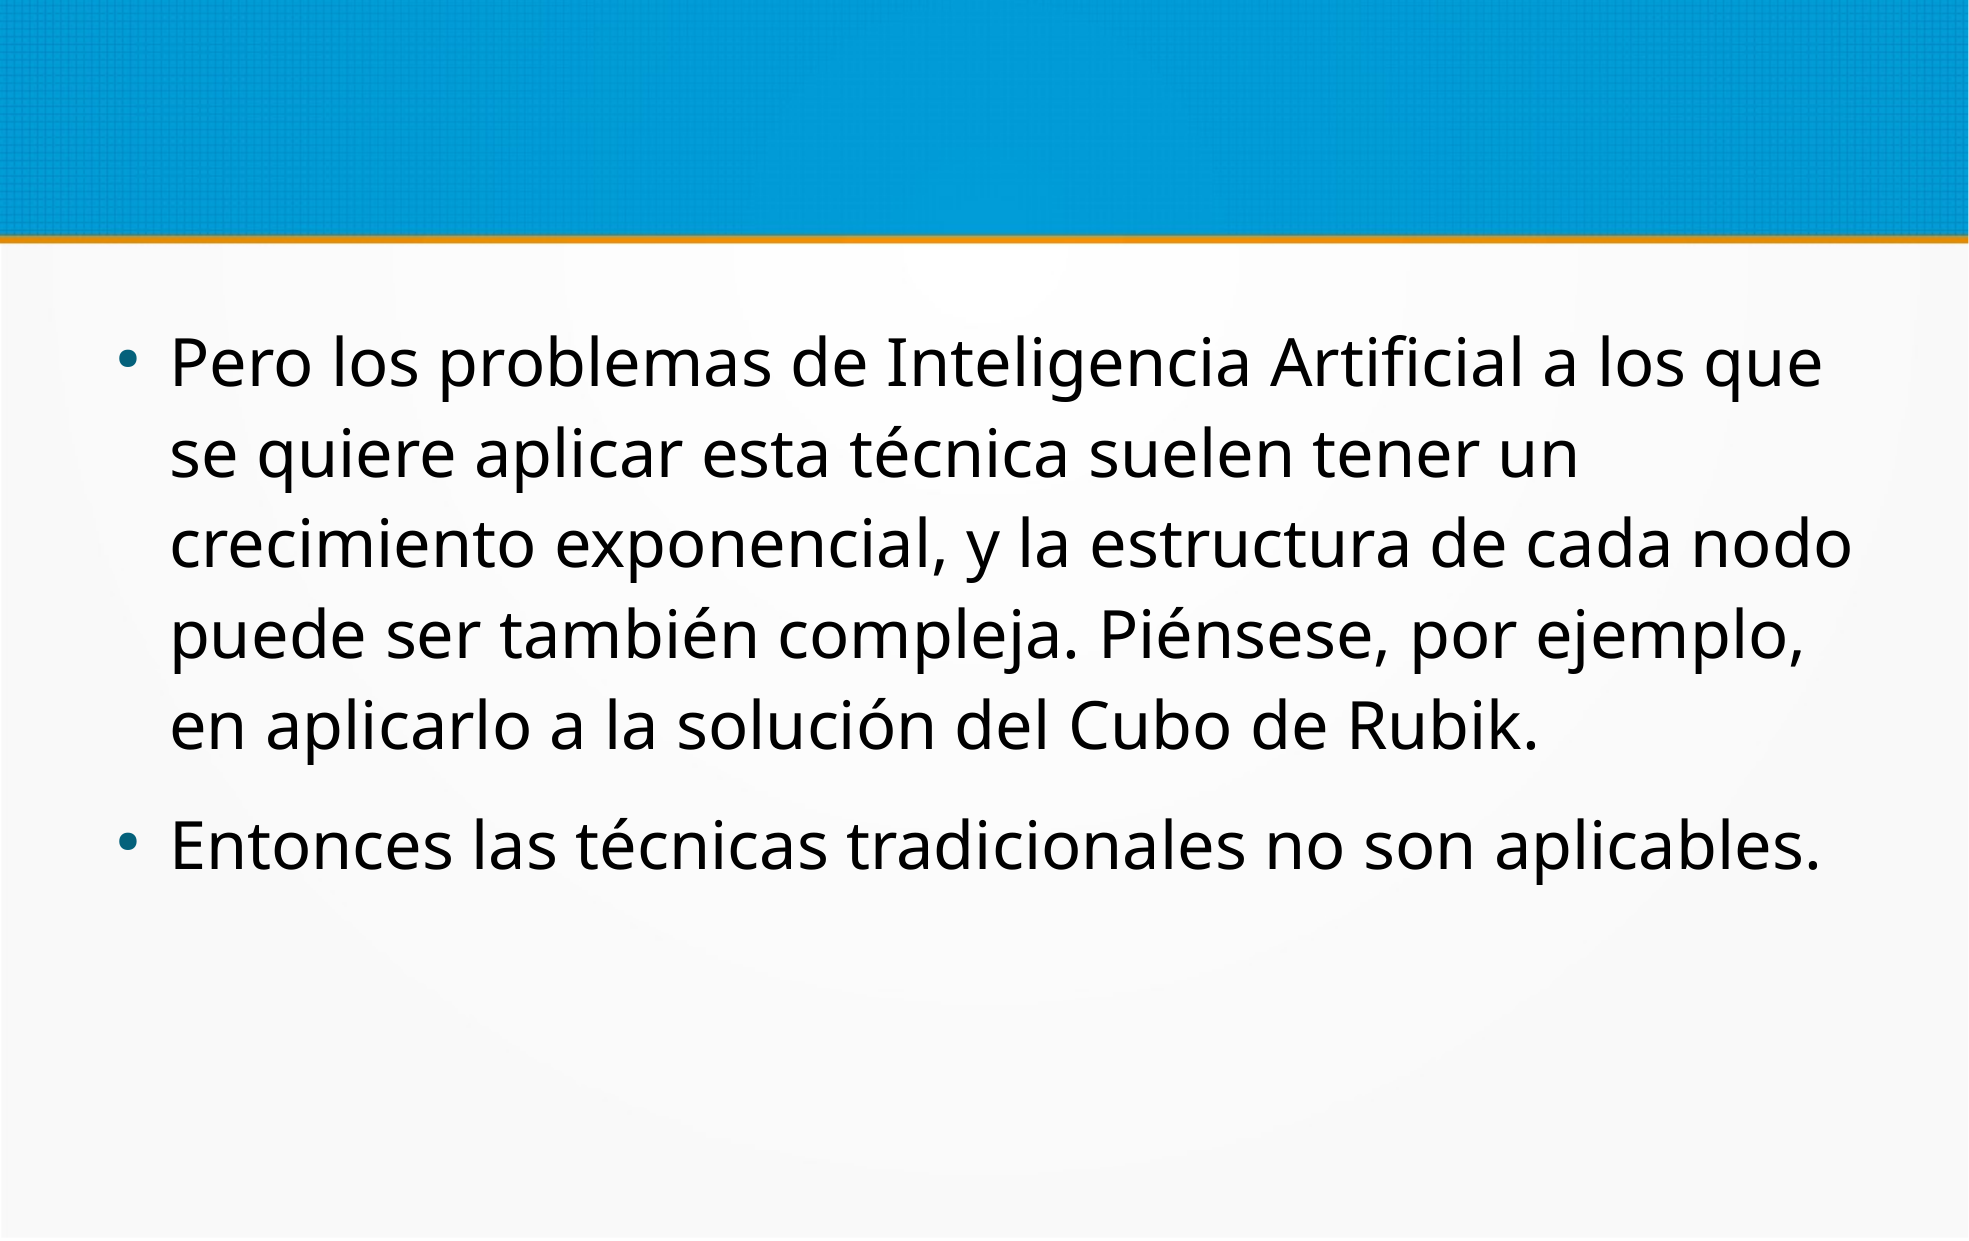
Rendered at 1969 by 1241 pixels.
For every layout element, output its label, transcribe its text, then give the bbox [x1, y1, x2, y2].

list Pero los problemas de Inteligencia Artificial a los que se quiere aplicar esta técnica suelen tener un crecimiento exponencial, y la estructura de cada nodo puede ser también compleja. Piénsese, por ejemplo, en aplicarlo a la solución del Cubo de Rubik. Entonces las técnicas tradicionales no son aplicables. [98, 315, 1861, 1081]
picture [0, 233, 1969, 1241]
